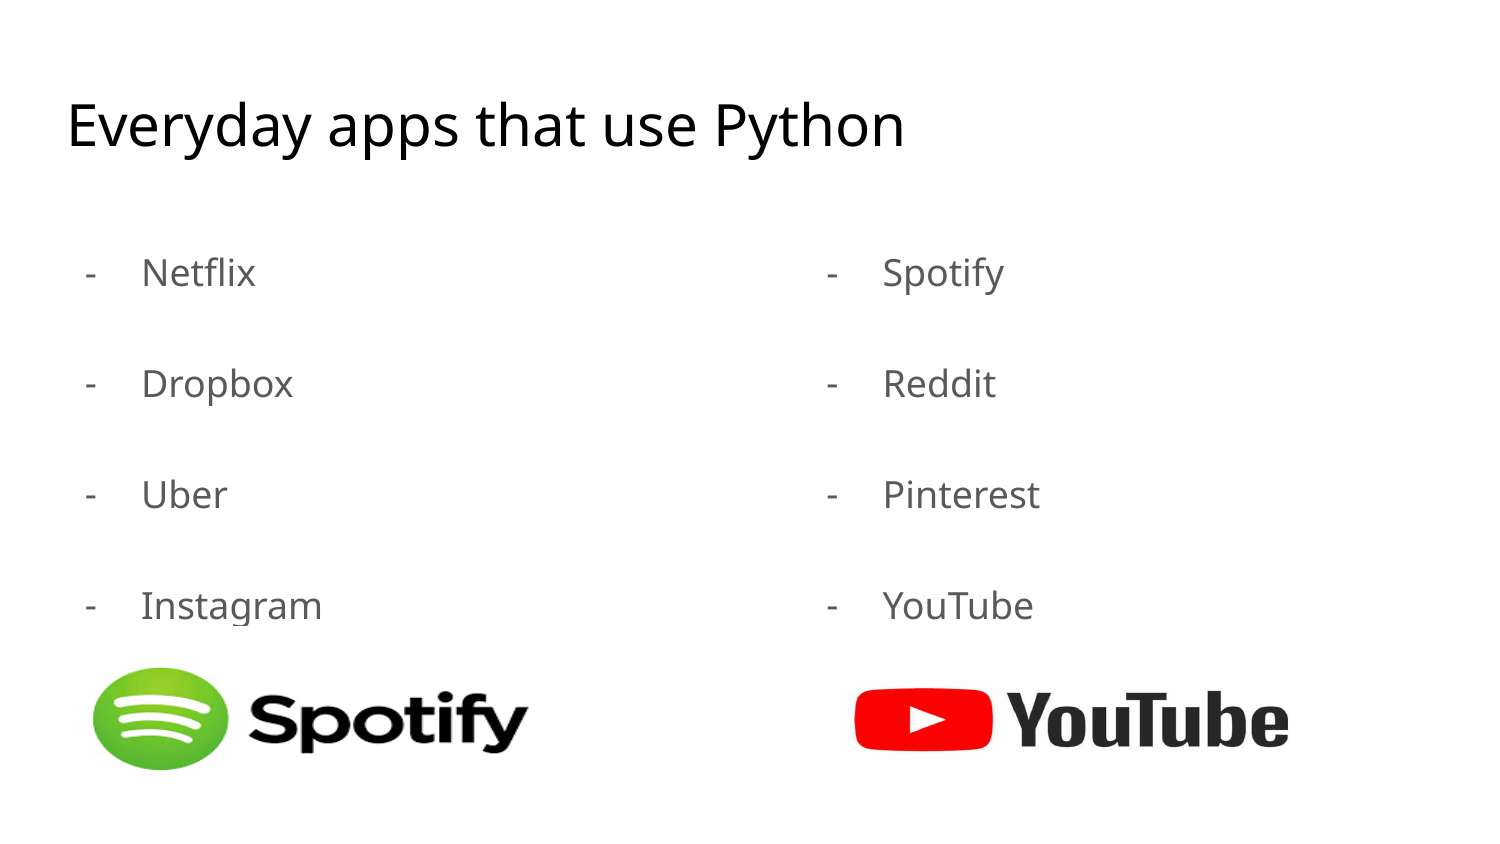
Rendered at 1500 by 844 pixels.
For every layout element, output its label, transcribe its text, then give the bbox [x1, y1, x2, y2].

picture [817, 626, 1328, 813]
list Spotify Reddit Pinterest YouTube [792, 189, 1449, 750]
picture [92, 626, 530, 813]
list Netflix Dropbox Uber Instagram [51, 189, 708, 750]
title Everyday apps that use Python [51, 72, 1449, 167]
